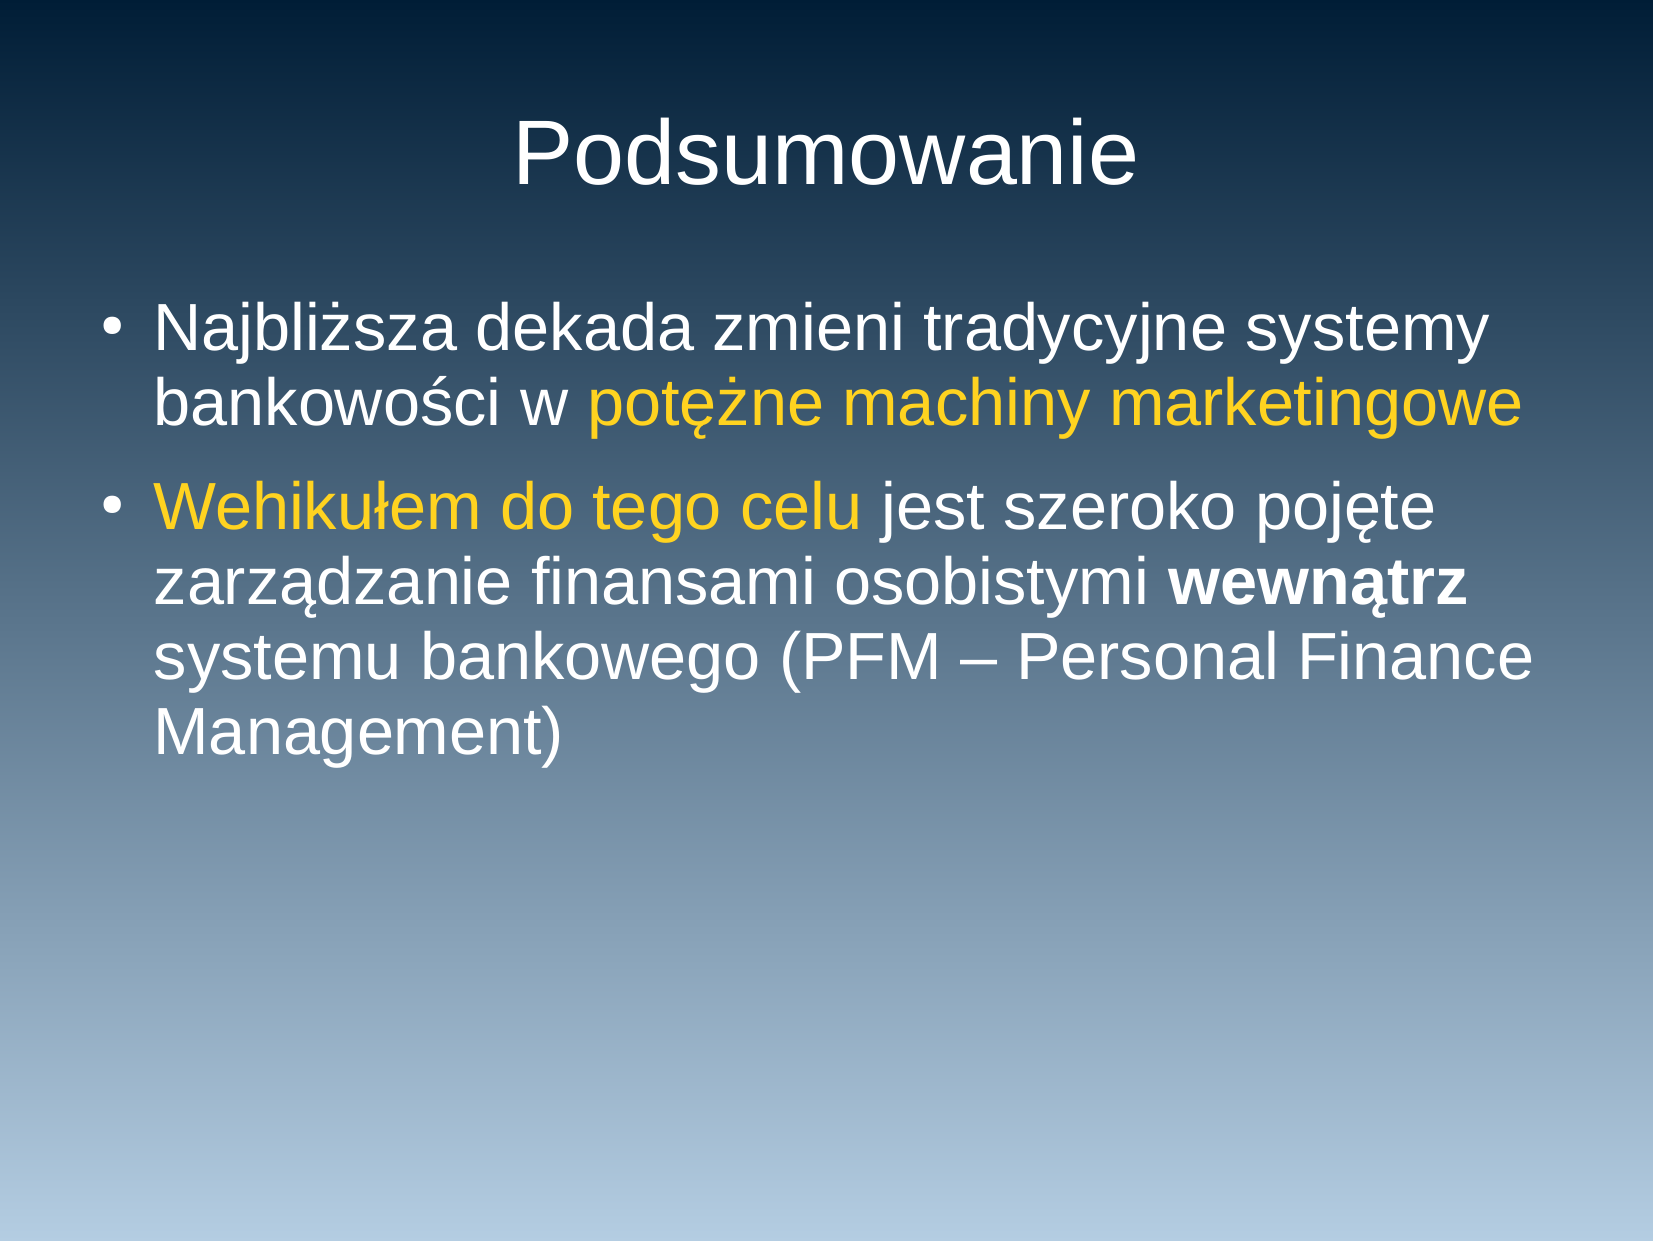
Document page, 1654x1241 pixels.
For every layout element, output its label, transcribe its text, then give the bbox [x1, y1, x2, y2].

title Podsumowanie [82, 49, 1571, 257]
list Najbliższa dekada zmieni tradycyjne systemy bankowości w potężne machiny marketingowe Wehikułem do tego celu jest szeroko pojęte zarządzanie finansami osobistymi wewnątrz systemu bankowego (PFM – Personal Finance Management) [82, 290, 1571, 1109]
